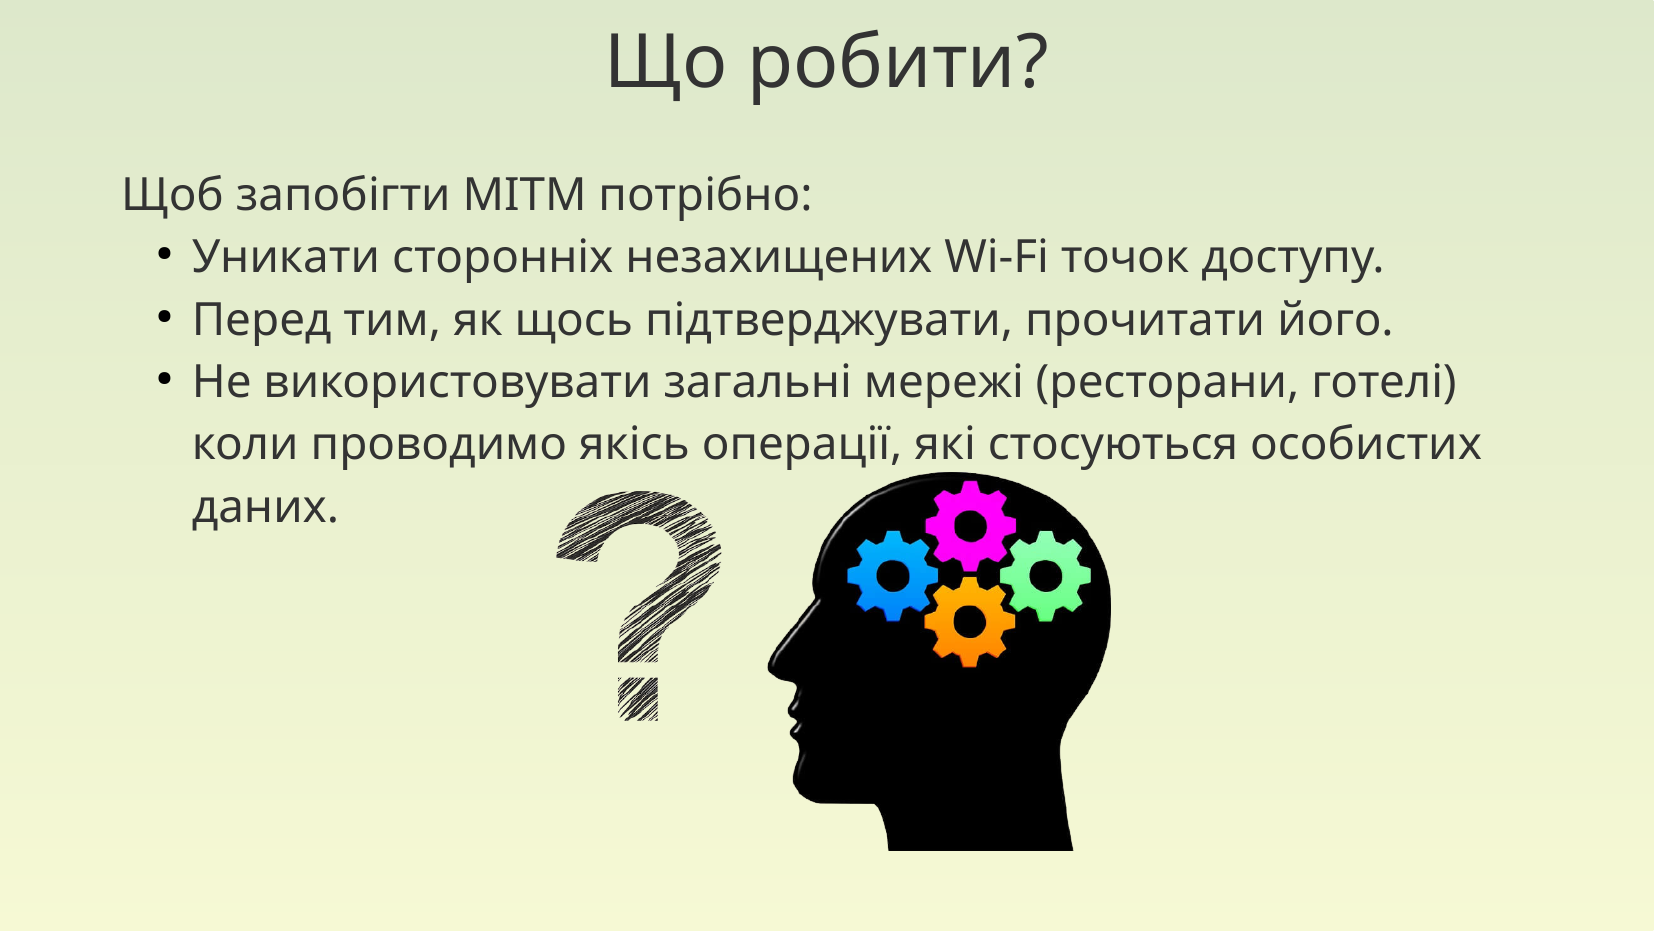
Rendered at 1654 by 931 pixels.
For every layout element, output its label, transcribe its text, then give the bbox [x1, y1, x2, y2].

text_box Що робити? [0, 0, 1654, 91]
picture [508, 472, 1111, 851]
text_box Щоб запобігти MITM потрібно: Уникати сторонніх незахищених Wi-Fi точок доступу. Перед тим, як щось підтверджувати, прочитати його. Не використовувати загальні мережі (ресторани, готелі) коли проводимо якісь операції, які стосуються особистих даних. [106, 153, 1571, 443]
